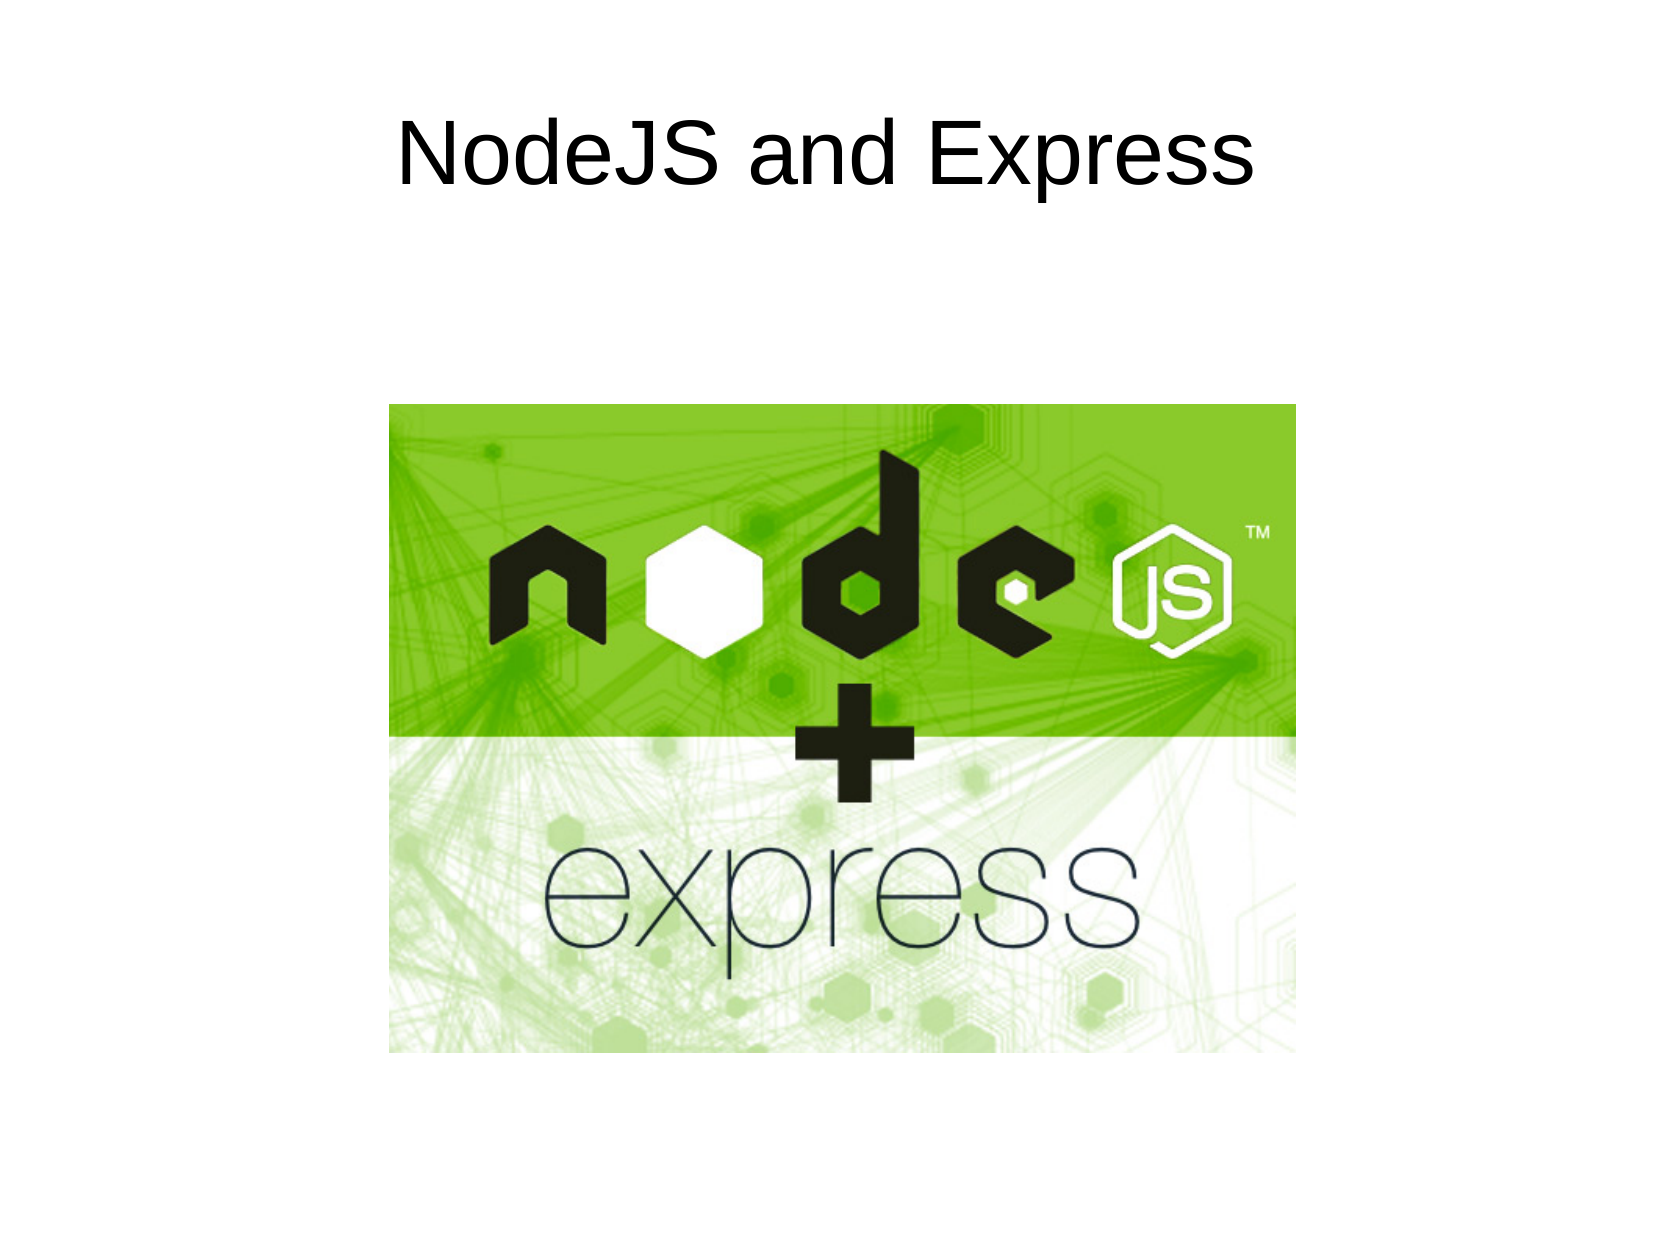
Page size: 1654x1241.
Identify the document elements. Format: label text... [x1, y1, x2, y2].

picture [0, 0, 1654, 1241]
title NodeJS and Express [82, 49, 1571, 257]
